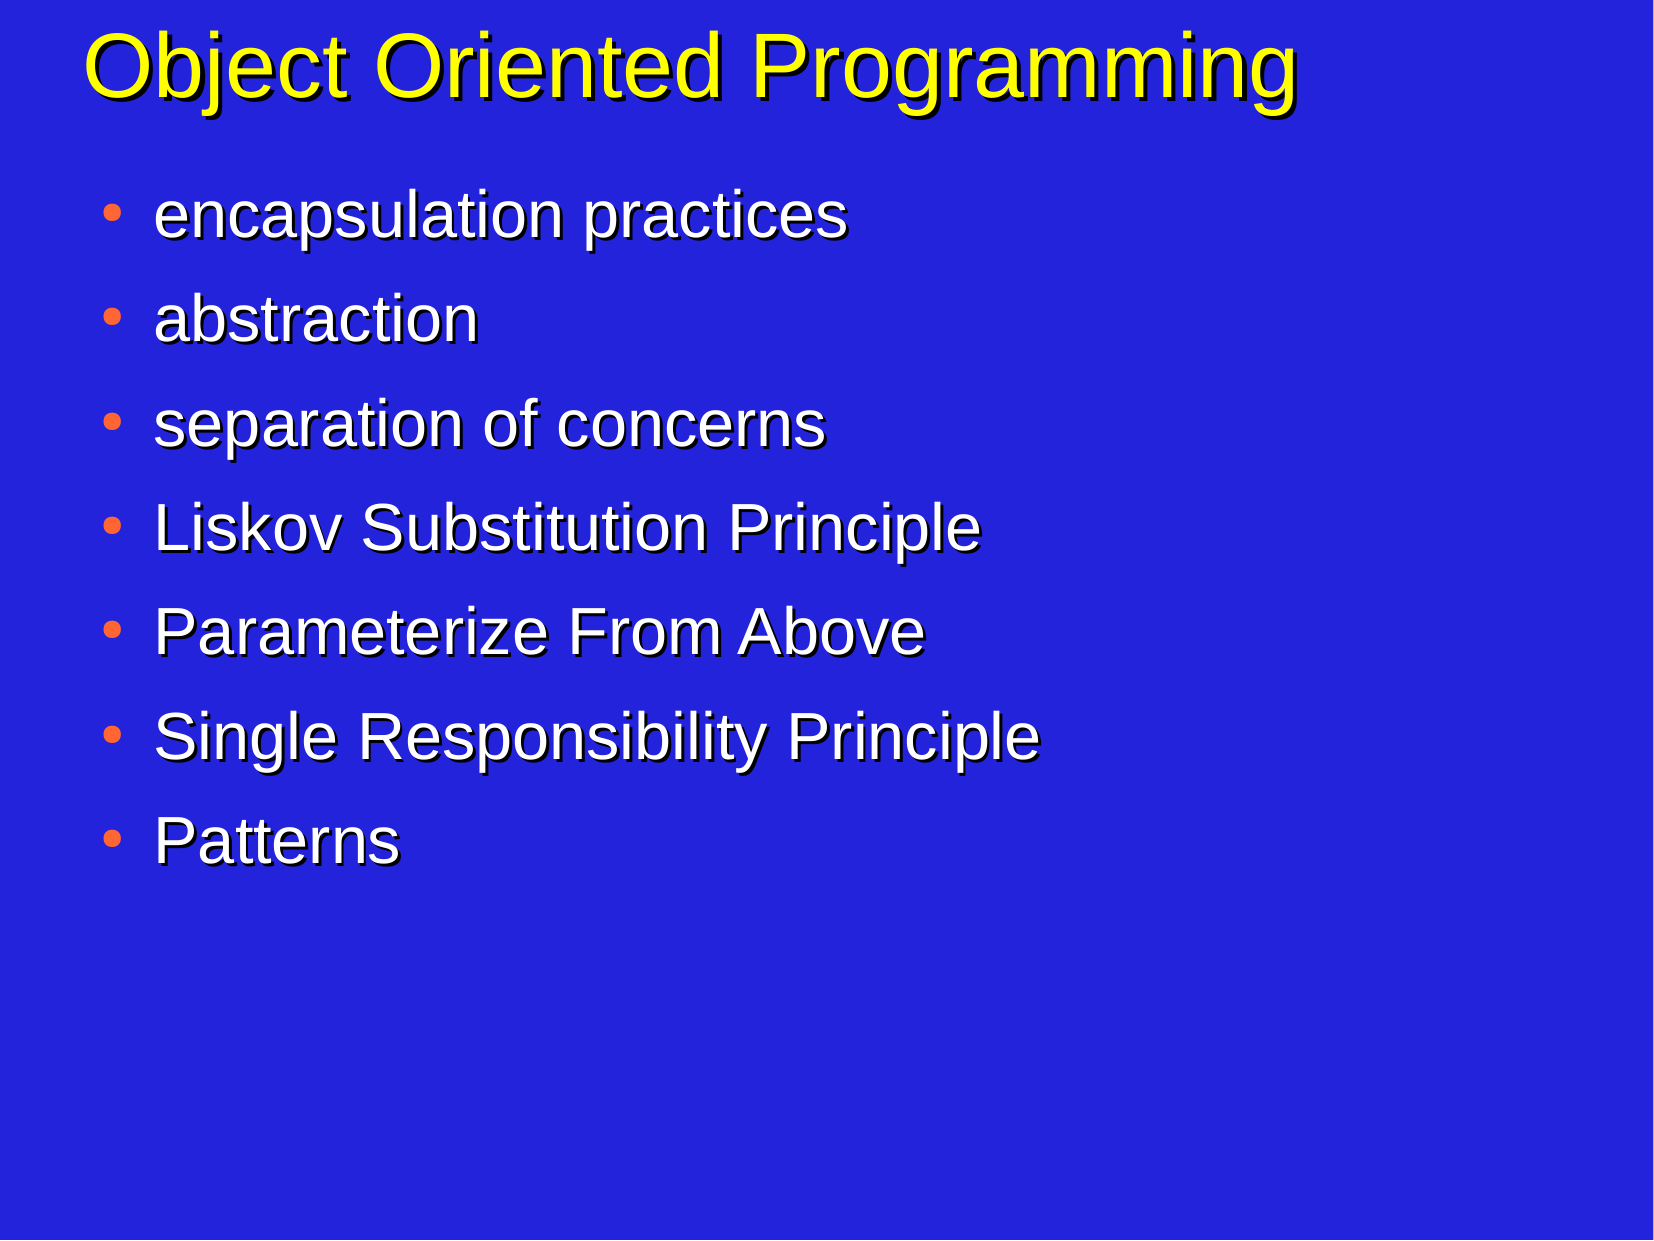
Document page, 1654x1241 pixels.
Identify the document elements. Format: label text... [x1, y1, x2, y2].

title Object Oriented Programming [82, 2, 1571, 130]
list encapsulation practices abstraction separation of concerns Liskov Substitution Principle Parameterize From Above Single Responsibility Principle Patterns [82, 177, 1571, 1182]
